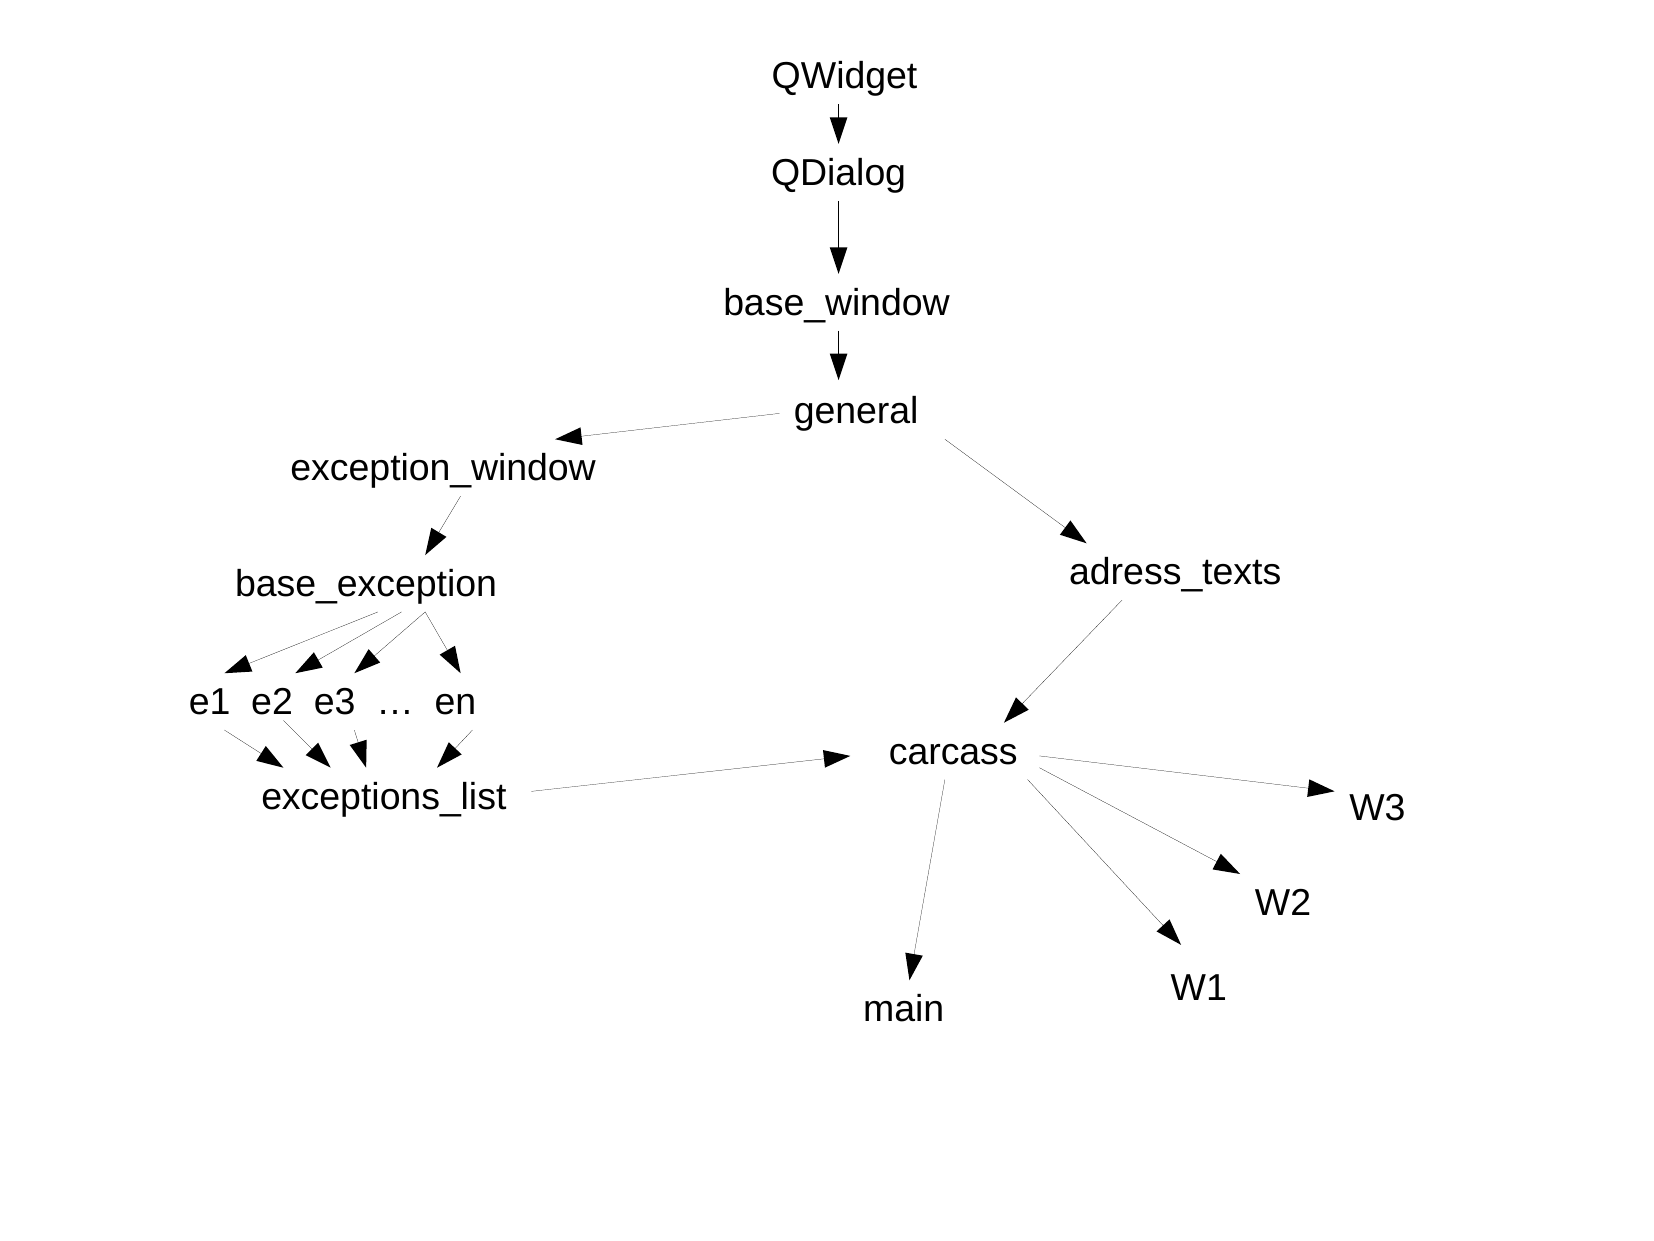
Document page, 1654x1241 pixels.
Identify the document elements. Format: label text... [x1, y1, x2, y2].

text_box carcass [874, 722, 1075, 780]
text_box main [803, 980, 1004, 1038]
text_box W3 [1334, 779, 1430, 837]
text_box W1 [1145, 958, 1252, 1016]
text_box e1 e2 e3 … en [165, 673, 532, 731]
text_box general [685, 382, 1028, 440]
text_box exception_window [259, 439, 626, 497]
text_box base_window [708, 273, 969, 331]
text_box adress_texts [1027, 543, 1323, 601]
text_box base_exception [212, 555, 520, 612]
text_box exceptions_list [236, 767, 532, 825]
text_box QDialog [720, 143, 957, 201]
text_box W2 [1240, 874, 1335, 931]
text_box QWidget [696, 47, 993, 105]
